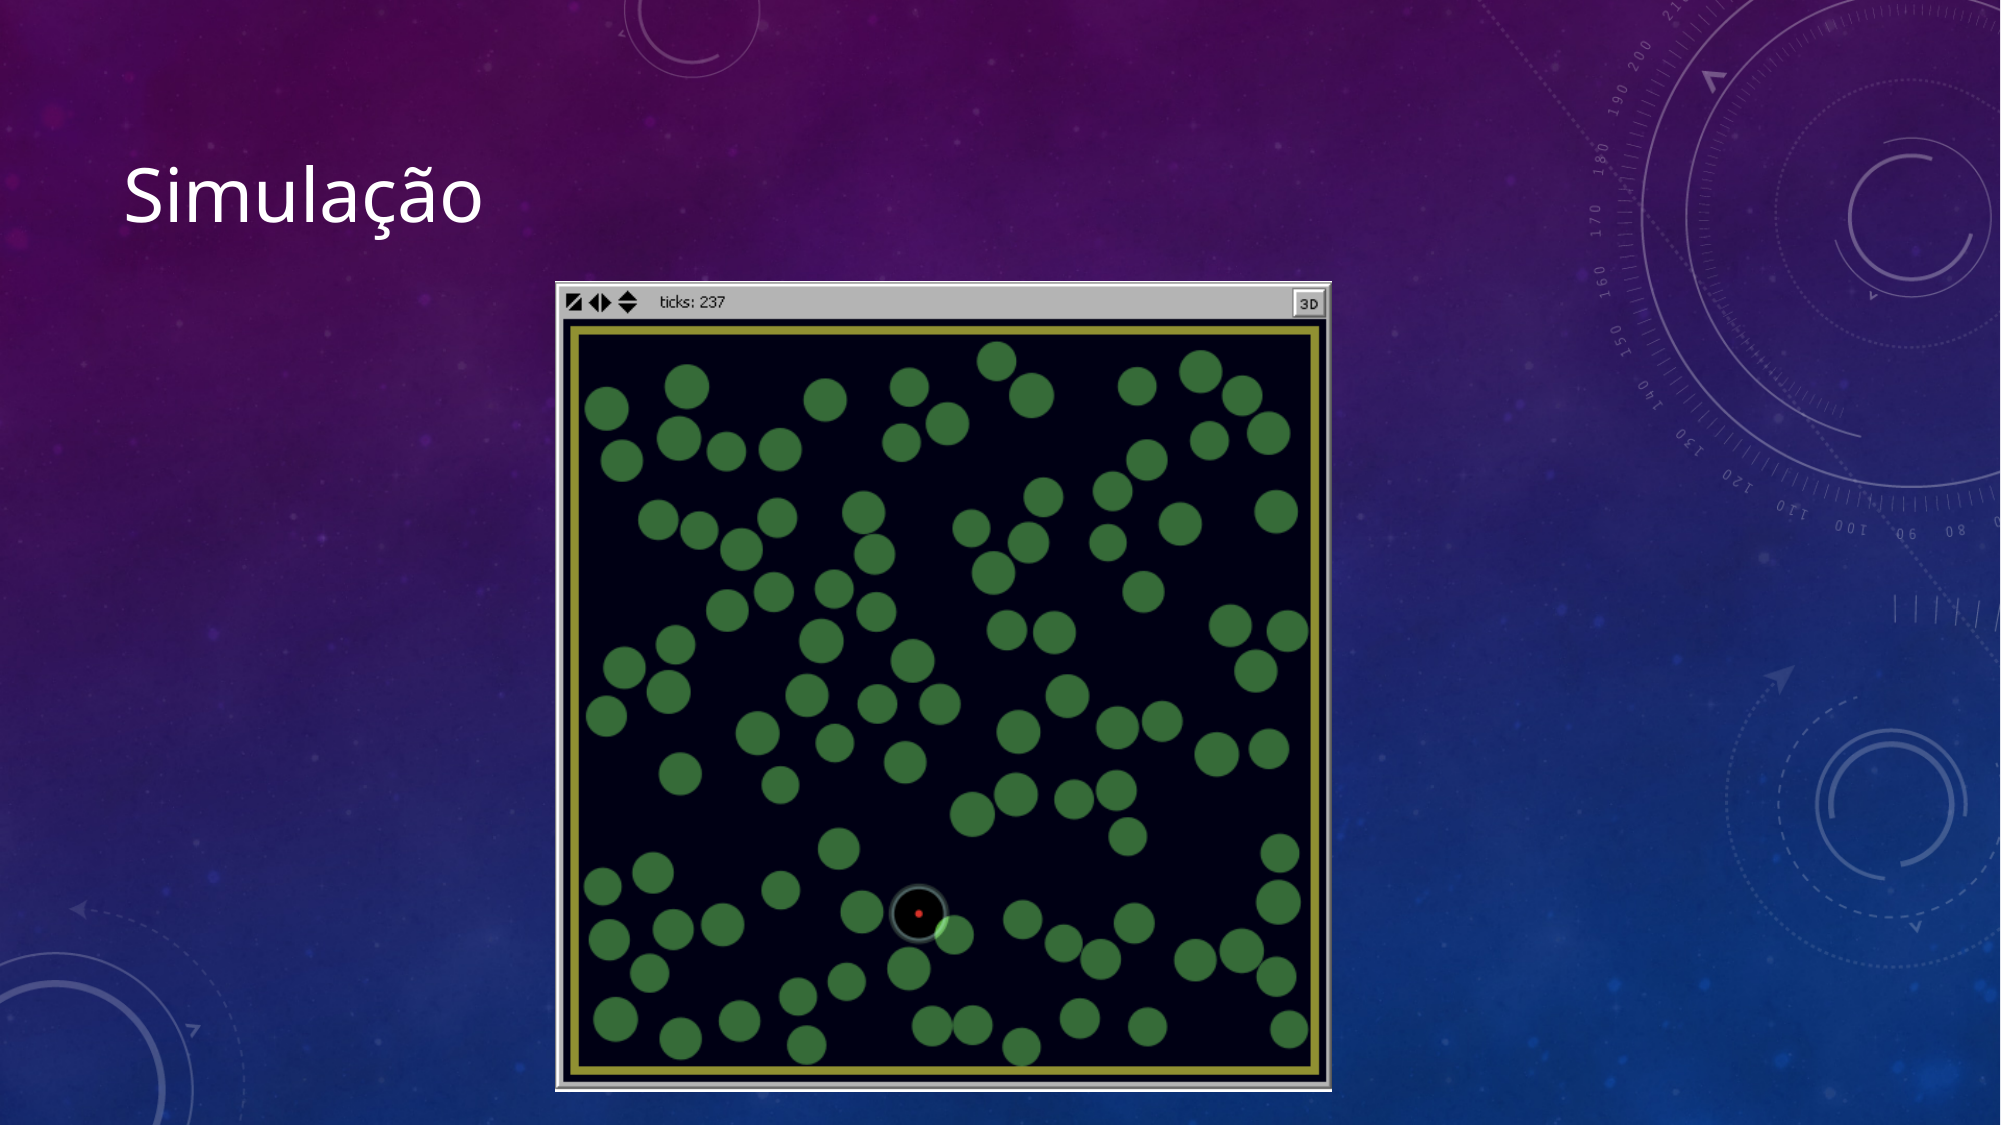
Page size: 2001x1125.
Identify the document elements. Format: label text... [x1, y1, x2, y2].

title Simulação [108, 72, 1771, 312]
picture [0, 0, 2001, 1125]
